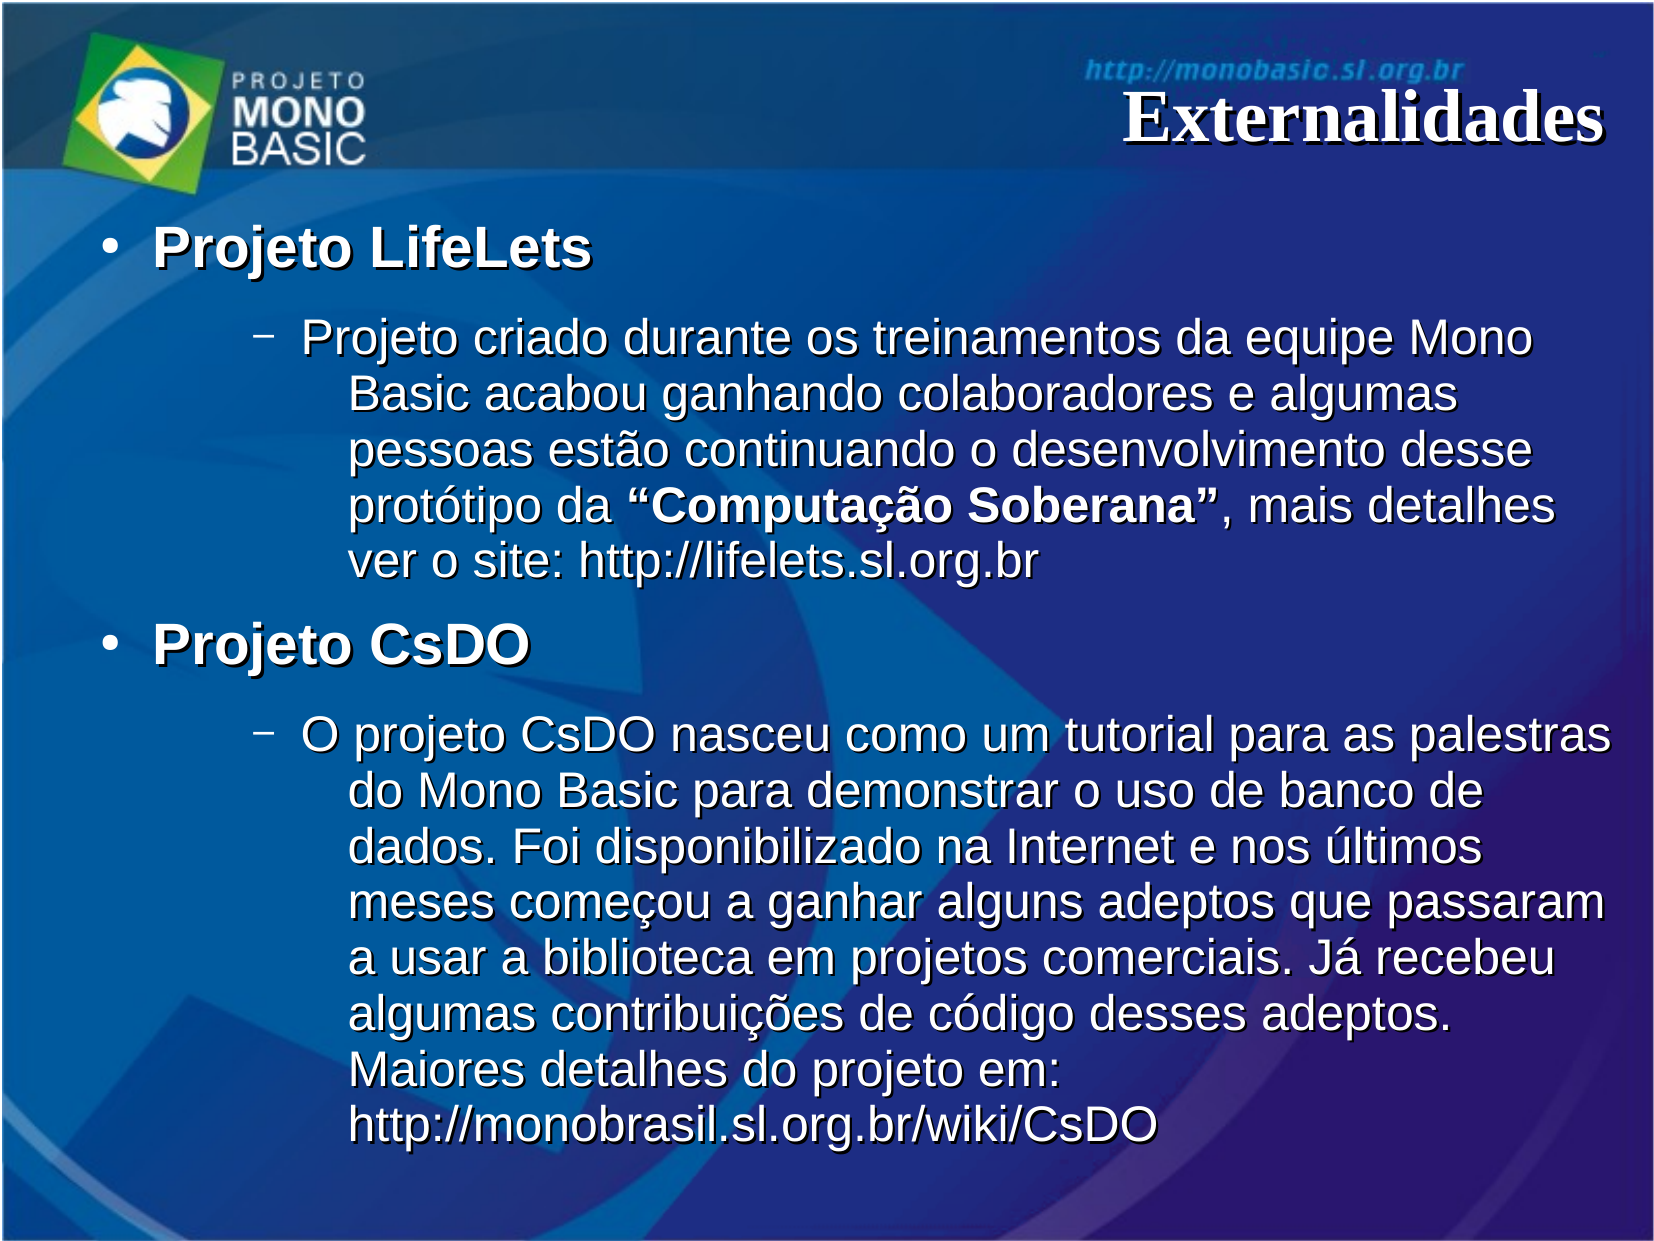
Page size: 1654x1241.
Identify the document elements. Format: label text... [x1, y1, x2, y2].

list Projeto LifeLets Projeto criado durante os treinamentos da equipe Mono Basic acabou ganhando colaboradores e algumas pessoas estão continuando o desenvolvimento desse protótipo da “Computação Soberana”, mais detalhes ver o site: http://lifelets.sl.org.br Projeto CsDO O projeto CsDO nasceu como um tutorial para as palestras do Mono Basic para demonstrar o uso de banco de dados. Foi disponibilizado na Internet e nos últimos meses começou a ganhar alguns adeptos que passaram a usar a biblioteca em projetos comerciais. Já recebeu algumas contribuições de código desses adeptos. Maiores detalhes do projeto em: http://monobrasil.sl.org.br/wiki/CsDO [64, 214, 1627, 1097]
title Externalidades [222, 43, 1606, 191]
picture [2, 2, 1654, 1241]
